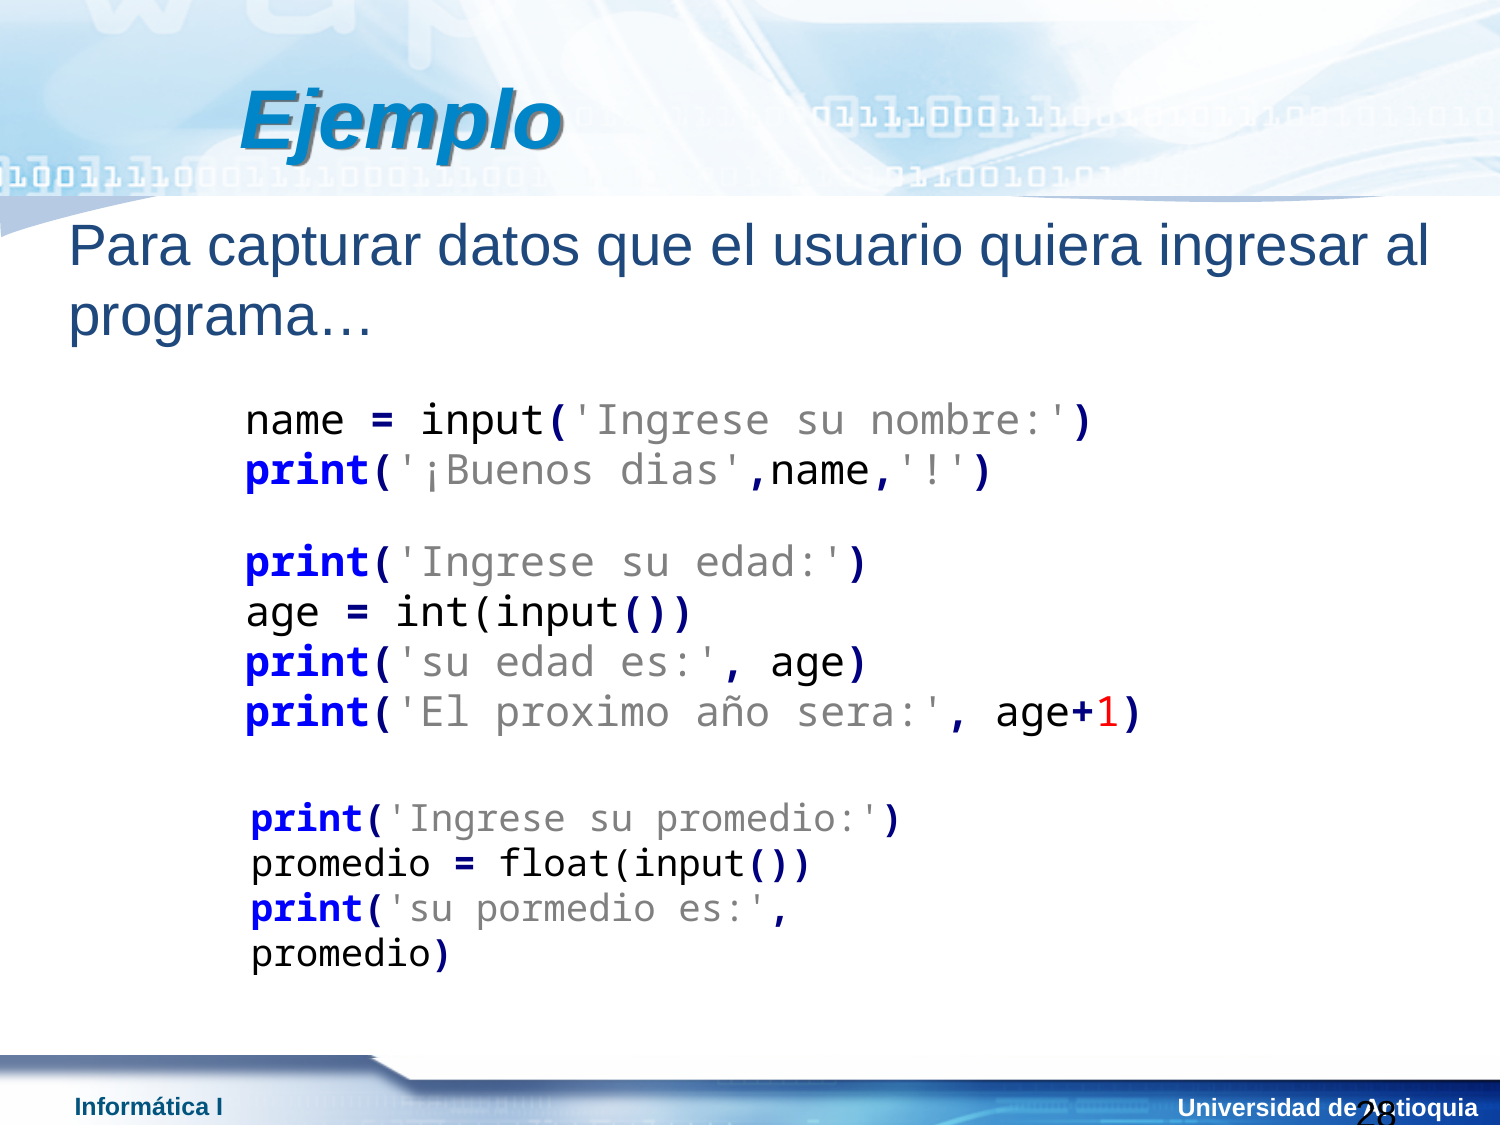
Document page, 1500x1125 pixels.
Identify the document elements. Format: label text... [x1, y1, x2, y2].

picture [0, 1055, 1500, 1125]
picture [1332, 1105, 1337, 1114]
text_box print('Ingrese su edad:') age = int(input()) print('su edad es:', age) print('El proximo año sera:', age+1) [230, 527, 1272, 742]
title Ejemplo [224, 57, 1438, 150]
text_box print('Ingrese su promedio:') promedio = float(input()) print('su pormedio es:', promedio) [236, 786, 987, 982]
list Para capturar datos que el usuario quiera ingresar al programa… [53, 200, 1459, 1047]
slide_number <número> [1340, 1082, 1500, 1125]
picture [0, 0, 1500, 196]
text_box name = input('Ingrese su nombre:') print('¡Buenos dias',name,'!') [230, 385, 1133, 501]
